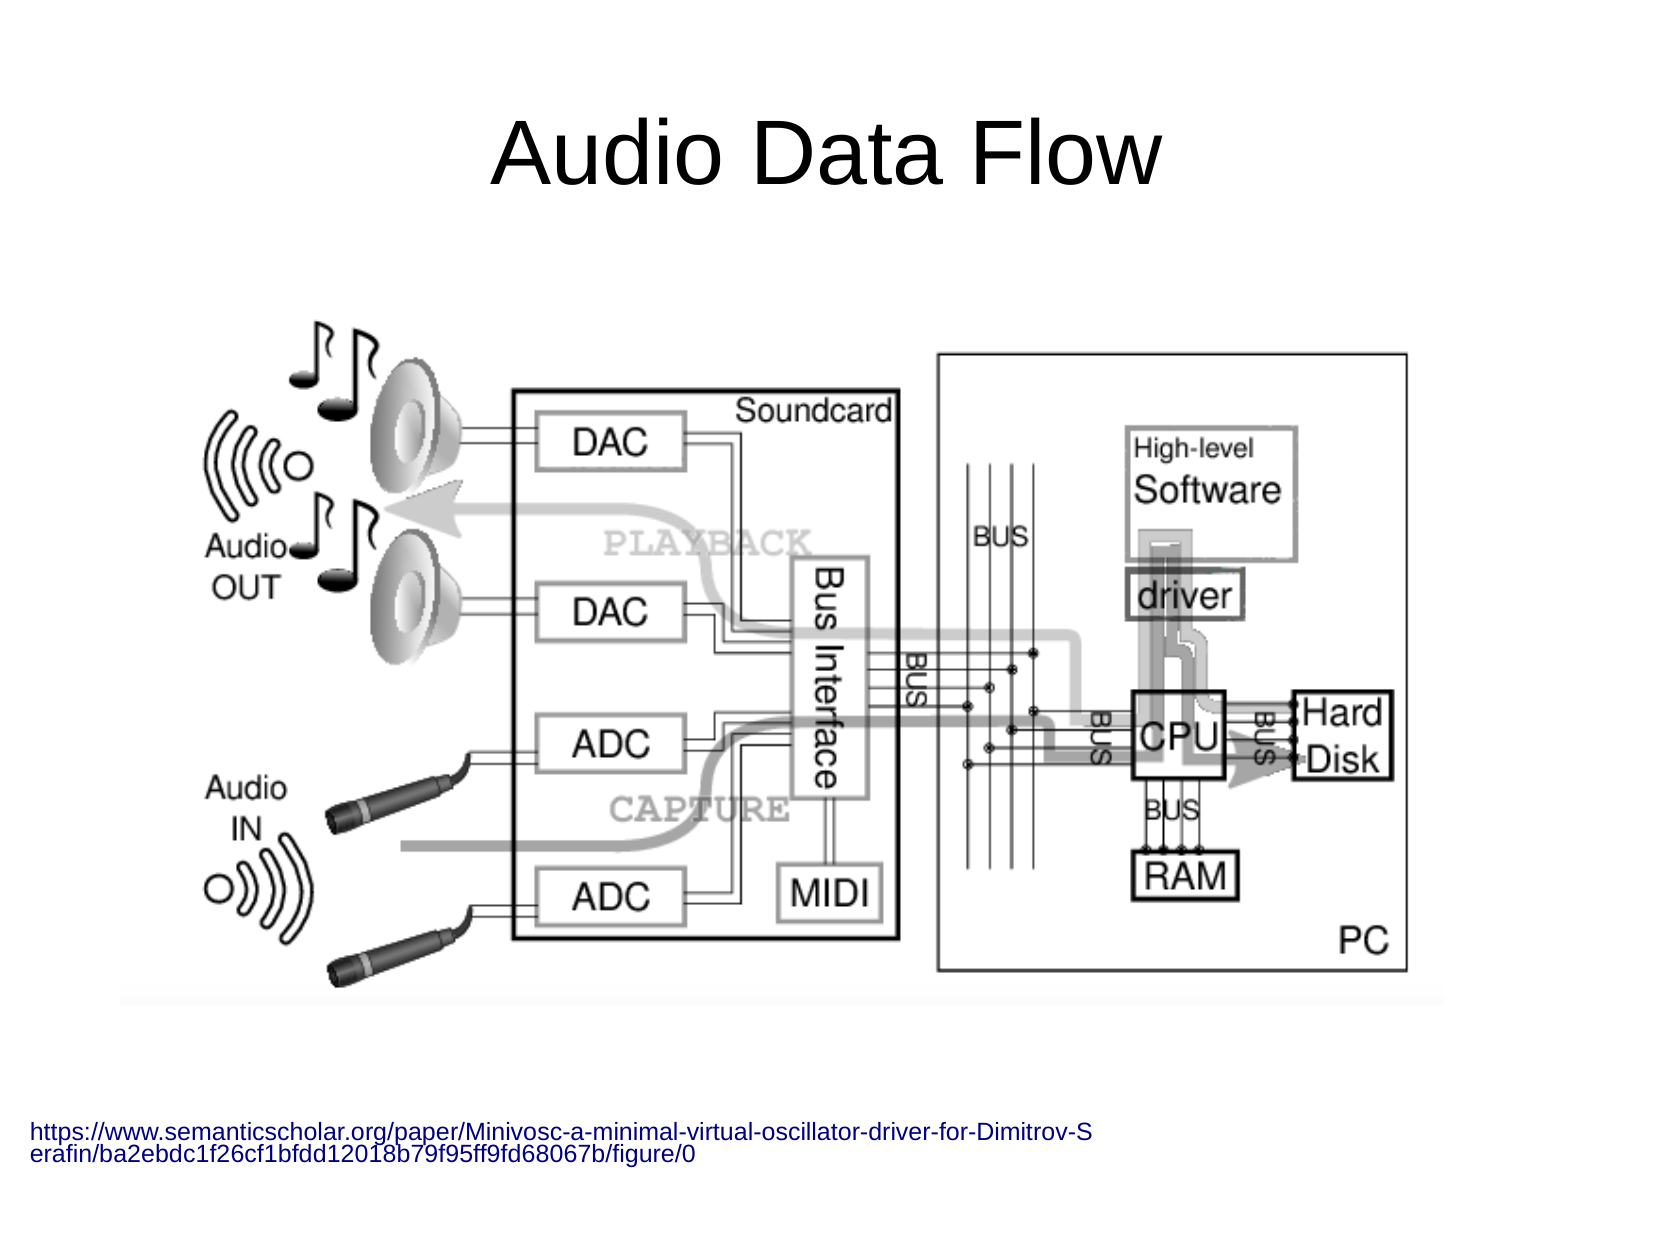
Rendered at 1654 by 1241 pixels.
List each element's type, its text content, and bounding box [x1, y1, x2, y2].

title Audio Data Flow [82, 49, 1571, 257]
picture [120, 303, 1444, 1006]
text_box https://www.semanticscholar.org/paper/Minivosc-a-minimal-virtual-oscillator-driver-for-Dimitrov-Serafin/ba2ebdc1f26cf1bfdd12018b79f95ff9fd68067b/figure/0 [15, 1110, 1111, 1186]
